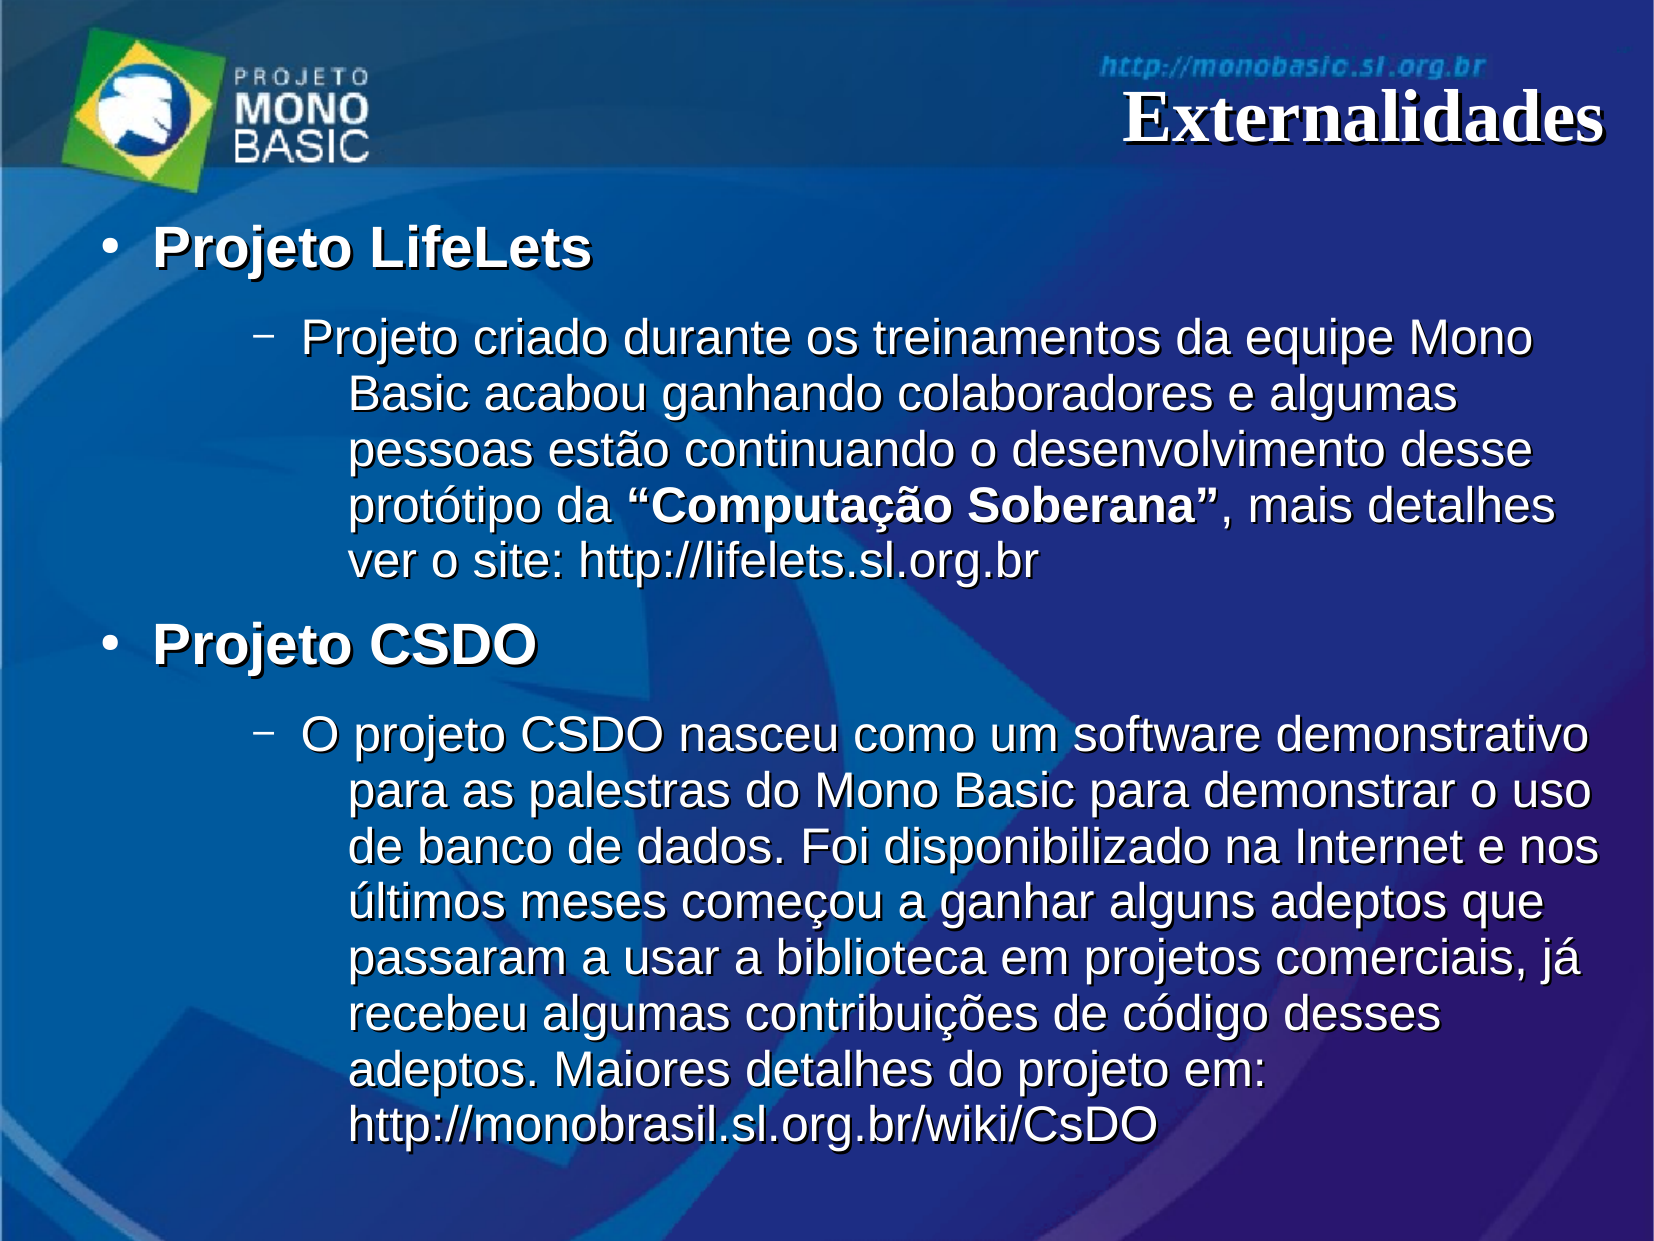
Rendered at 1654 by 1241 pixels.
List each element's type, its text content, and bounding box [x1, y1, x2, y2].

title Externalidades [222, 43, 1606, 191]
picture [0, 0, 1654, 1241]
list Projeto LifeLets Projeto criado durante os treinamentos da equipe Mono Basic acabou ganhando colaboradores e algumas pessoas estão continuando o desenvolvimento desse protótipo da “Computação Soberana”, mais detalhes ver o site: http://lifelets.sl.org.br Projeto CSDO O projeto CSDO nasceu como um software demonstrativo para as palestras do Mono Basic para demonstrar o uso de banco de dados. Foi disponibilizado na Internet e nos últimos meses começou a ganhar alguns adeptos que passaram a usar a biblioteca em projetos comerciais, já recebeu algumas contribuições de código desses adeptos. Maiores detalhes do projeto em: http://monobrasil.sl.org.br/wiki/CsDO [64, 214, 1627, 1073]
